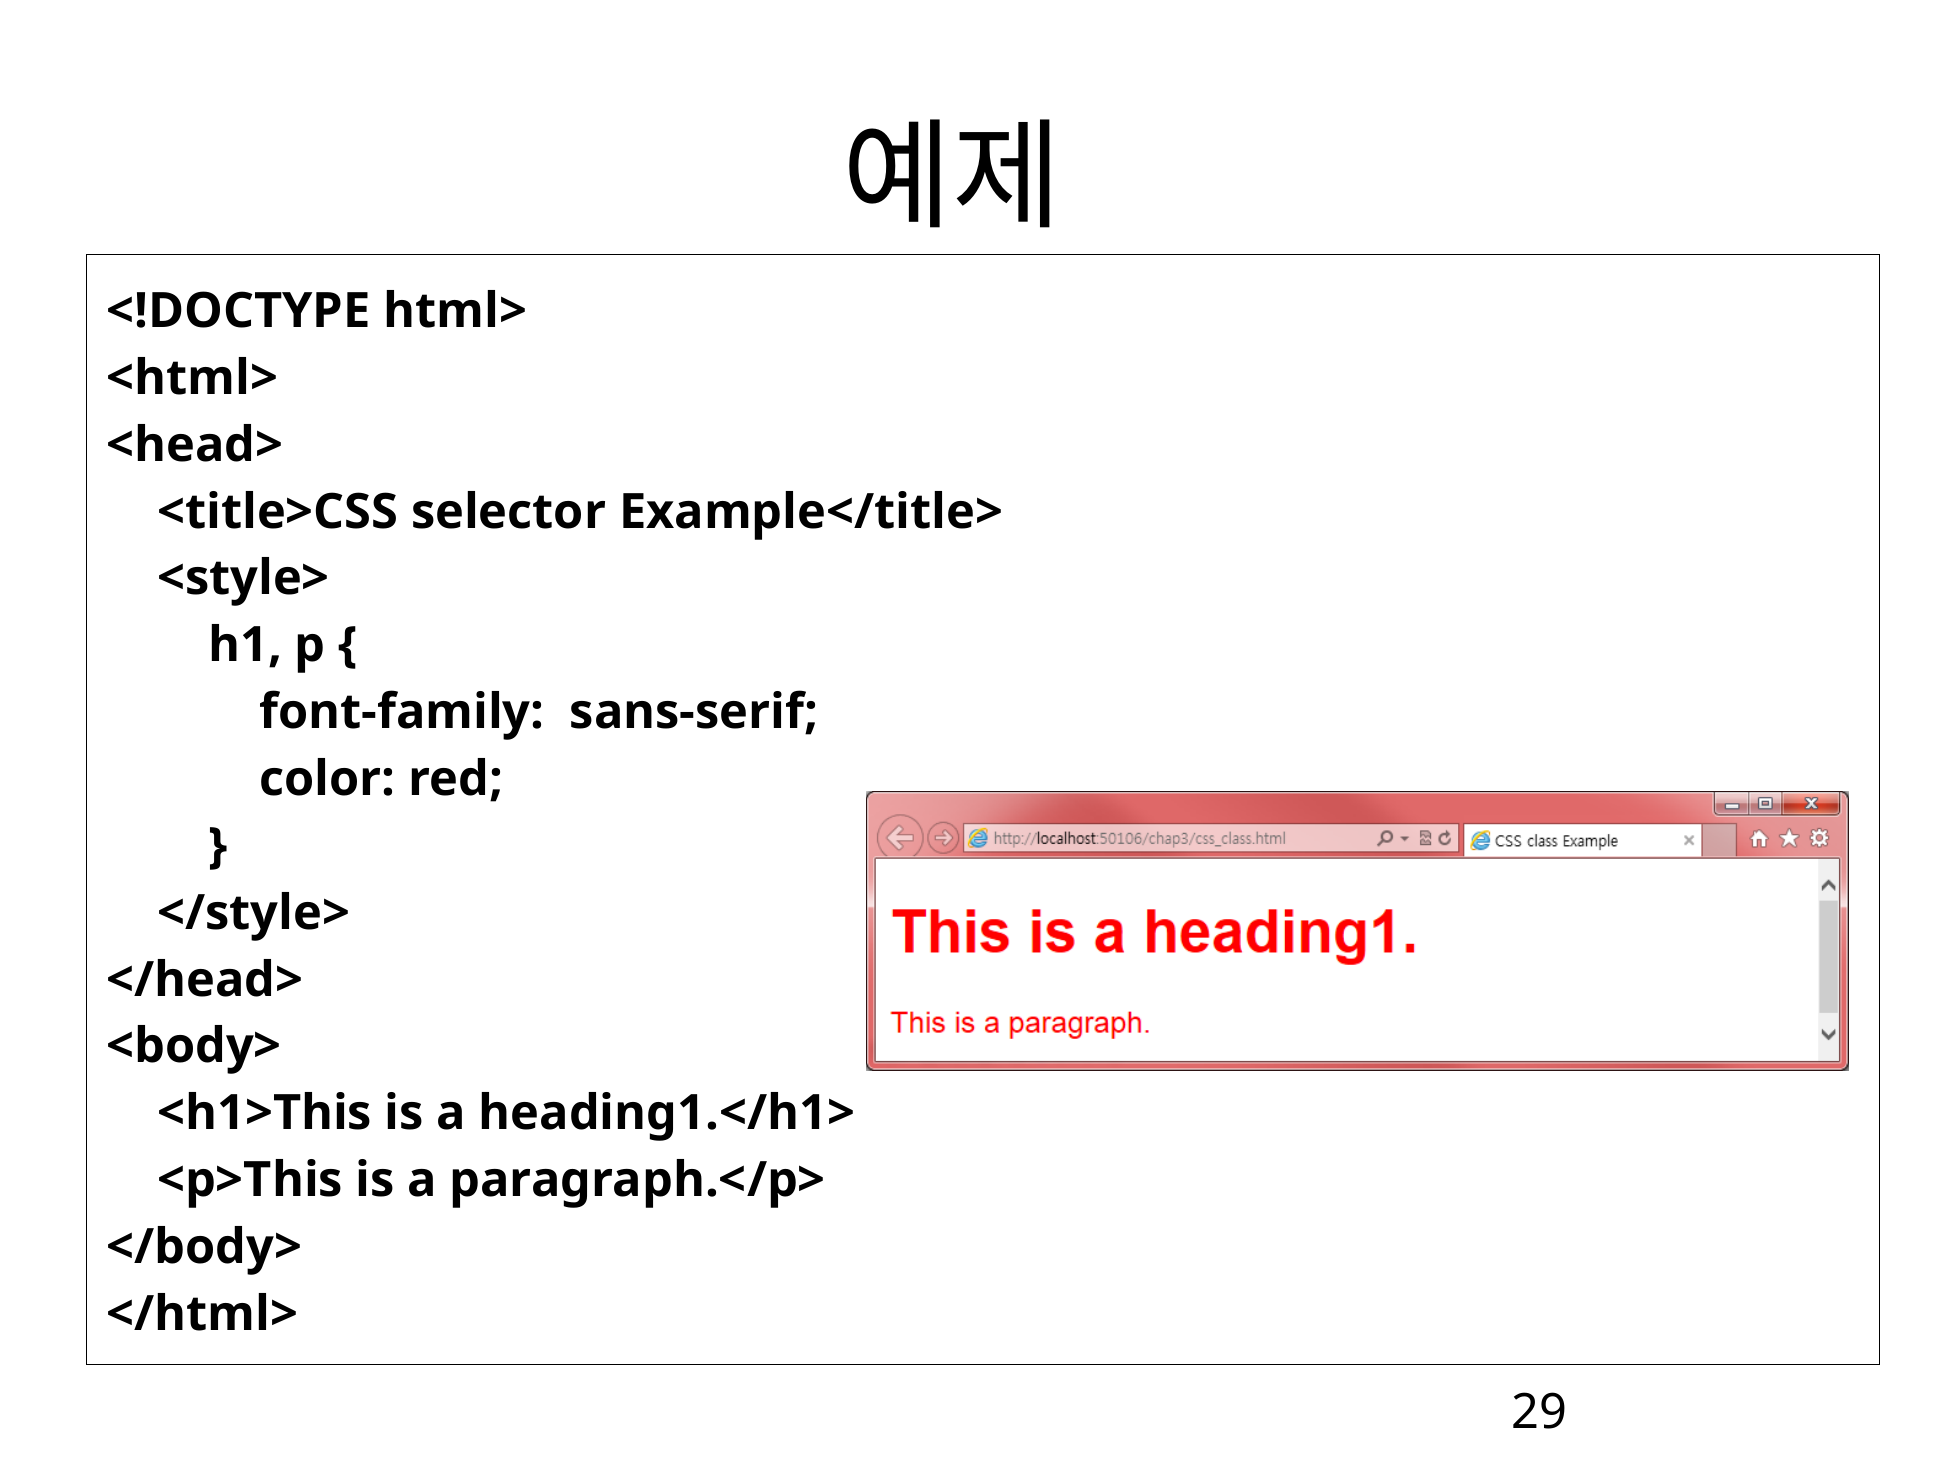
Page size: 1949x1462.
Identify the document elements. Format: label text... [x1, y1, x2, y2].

picture [866, 791, 1849, 1071]
text_box <!DOCTYPE html> <html> <head> <title>CSS selector Example</title> <style> h1, p { font-family: sans-serif; color: red; } </style> </head> <body> <h1>This is a heading1.</h1> <p>This is a paragraph.</p> </body> </html> [86, 254, 1880, 1365]
title 예제 [156, 92, 1749, 255]
slide_number <숫자> [1496, 1372, 1899, 1462]
